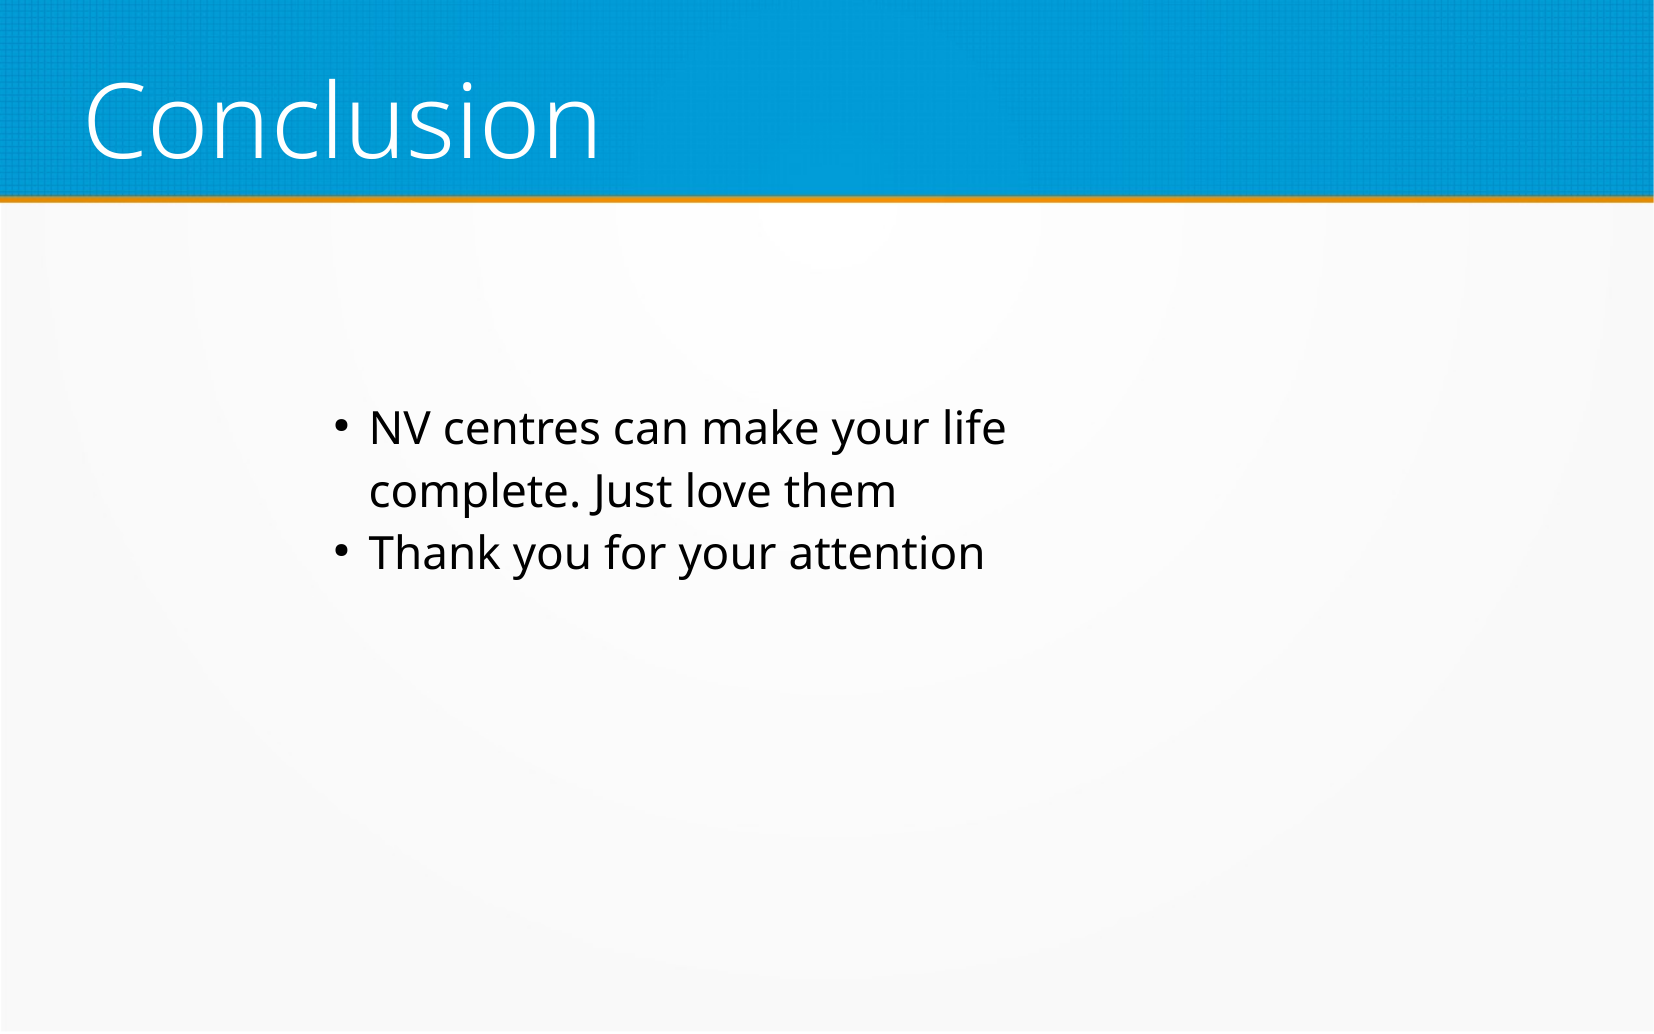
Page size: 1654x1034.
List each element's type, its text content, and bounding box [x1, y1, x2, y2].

text_box NV centres can make your life complete. Just love them Thank you for your attention [327, 406, 1042, 573]
title Conclusion [82, 16, 1571, 190]
picture [0, 195, 1654, 1034]
